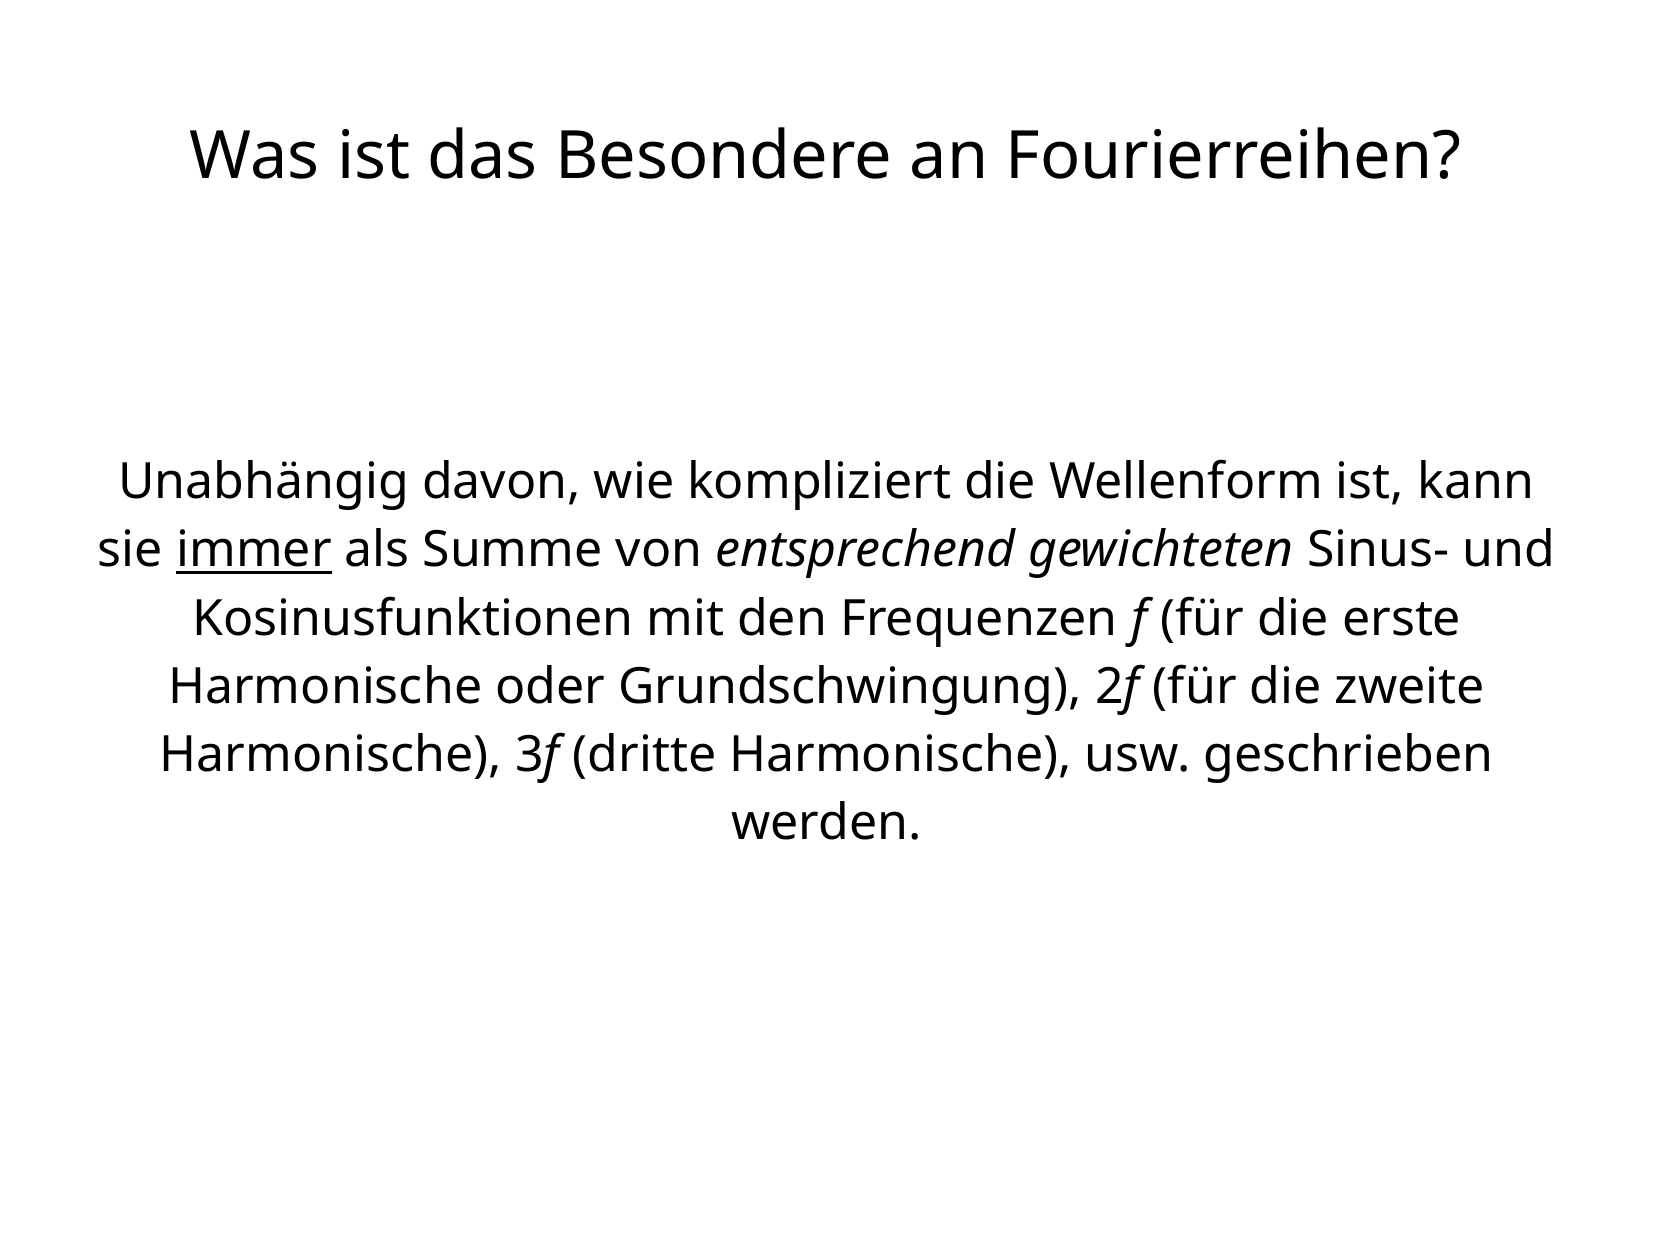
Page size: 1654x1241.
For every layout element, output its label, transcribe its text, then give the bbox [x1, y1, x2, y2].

title Was ist das Besondere an Fourierreihen? [82, 49, 1571, 257]
subtitle Unabhängig davon, wie kompliziert die Wellenform ist, kann sie immer als Summe von entsprechend gewichteten Sinus- und Kosinusfunktionen mit den Frequenzen f (für die erste Harmonische oder Grundschwingung), 2f (für die zweite Harmonische), 3f (dritte Harmonische), usw. geschrieben werden. [82, 290, 1571, 1010]
